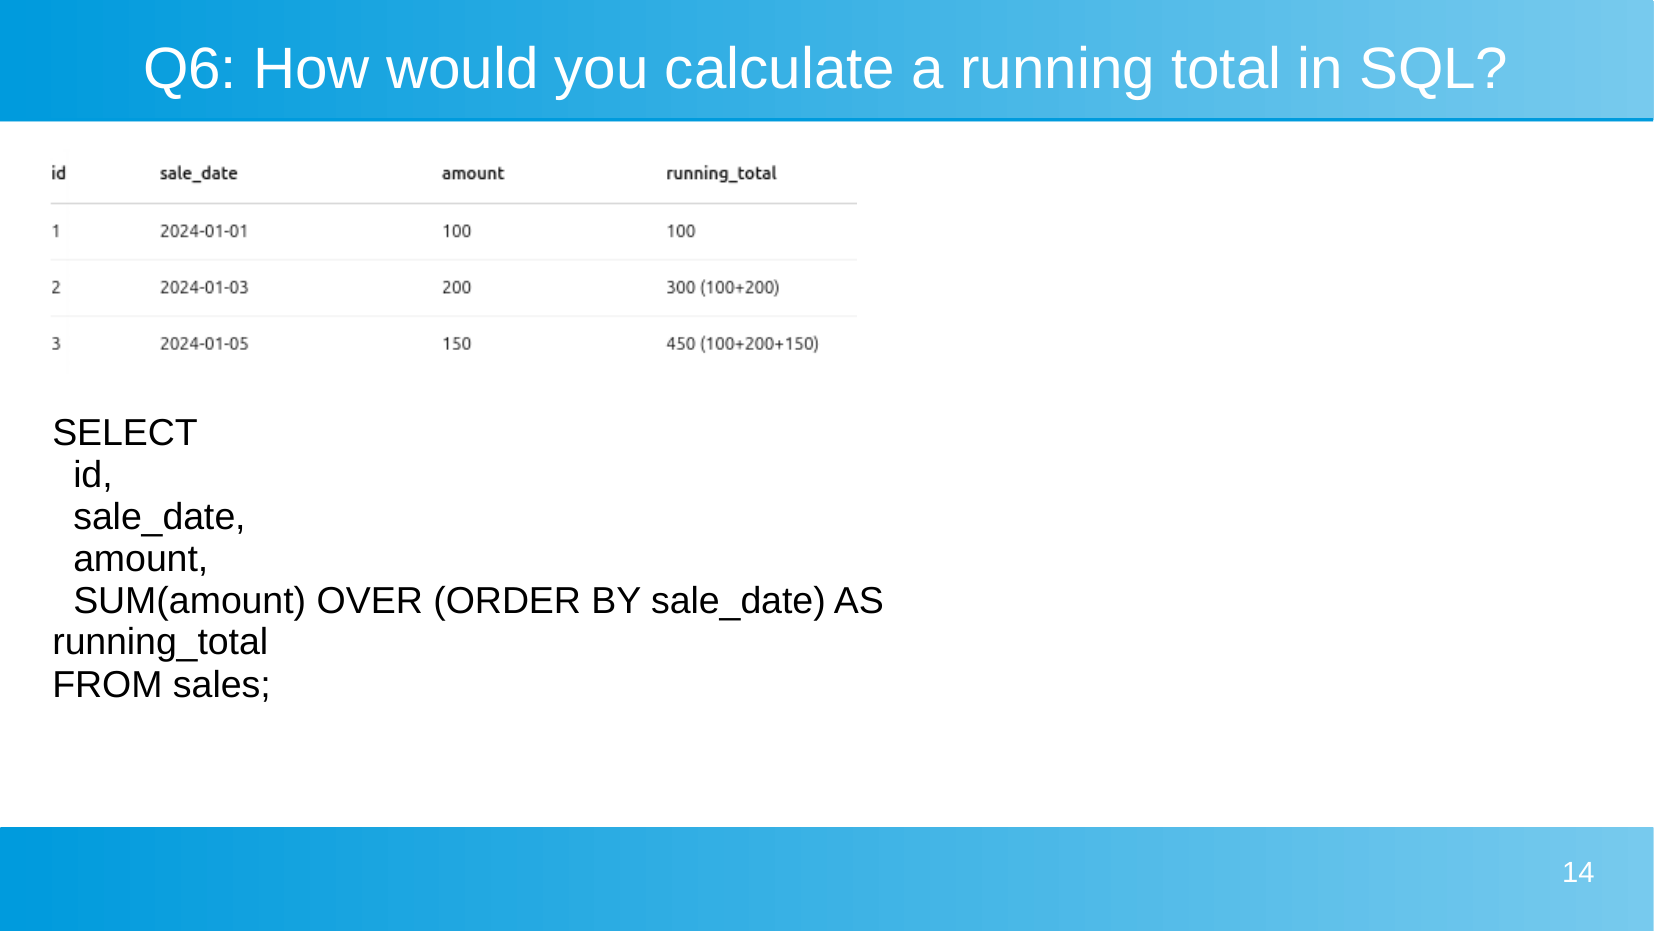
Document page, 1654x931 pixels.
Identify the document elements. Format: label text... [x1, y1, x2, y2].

picture [37, 142, 857, 376]
text_box SELECT id, sale_date, amount, SUM(amount) OVER (ORDER BY sale_date) AS running_total FROM sales; [37, 403, 1051, 713]
title Q6: How would you calculate a running total in SQL? [59, 29, 1595, 108]
